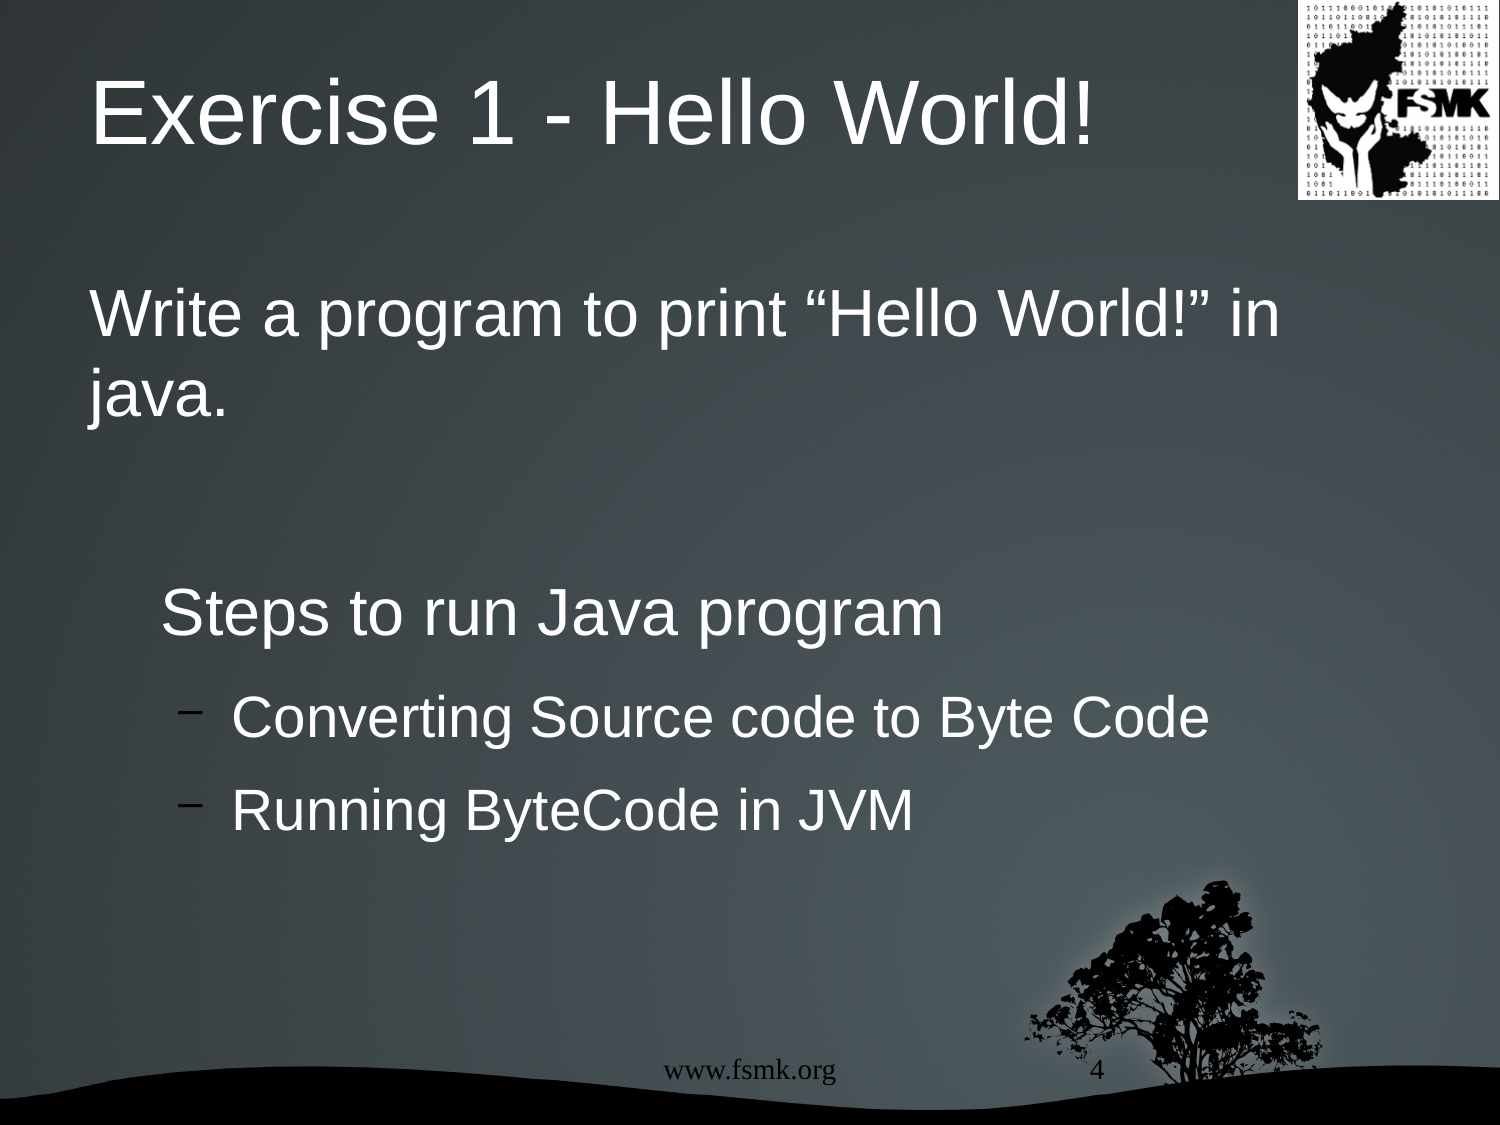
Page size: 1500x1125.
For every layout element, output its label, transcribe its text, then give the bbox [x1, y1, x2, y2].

text_box www.fsmk.org [512, 1042, 988, 1103]
list Write a program to print “Hello World!” in java. Steps to run Java program Converting Source code to Byte Code Running ByteCode in JVM [75, 262, 1425, 1005]
title Exercise 1 - Hello World! [75, 45, 1425, 233]
text_box <number> [1074, 1042, 1425, 1103]
picture [0, 0, 1500, 1125]
